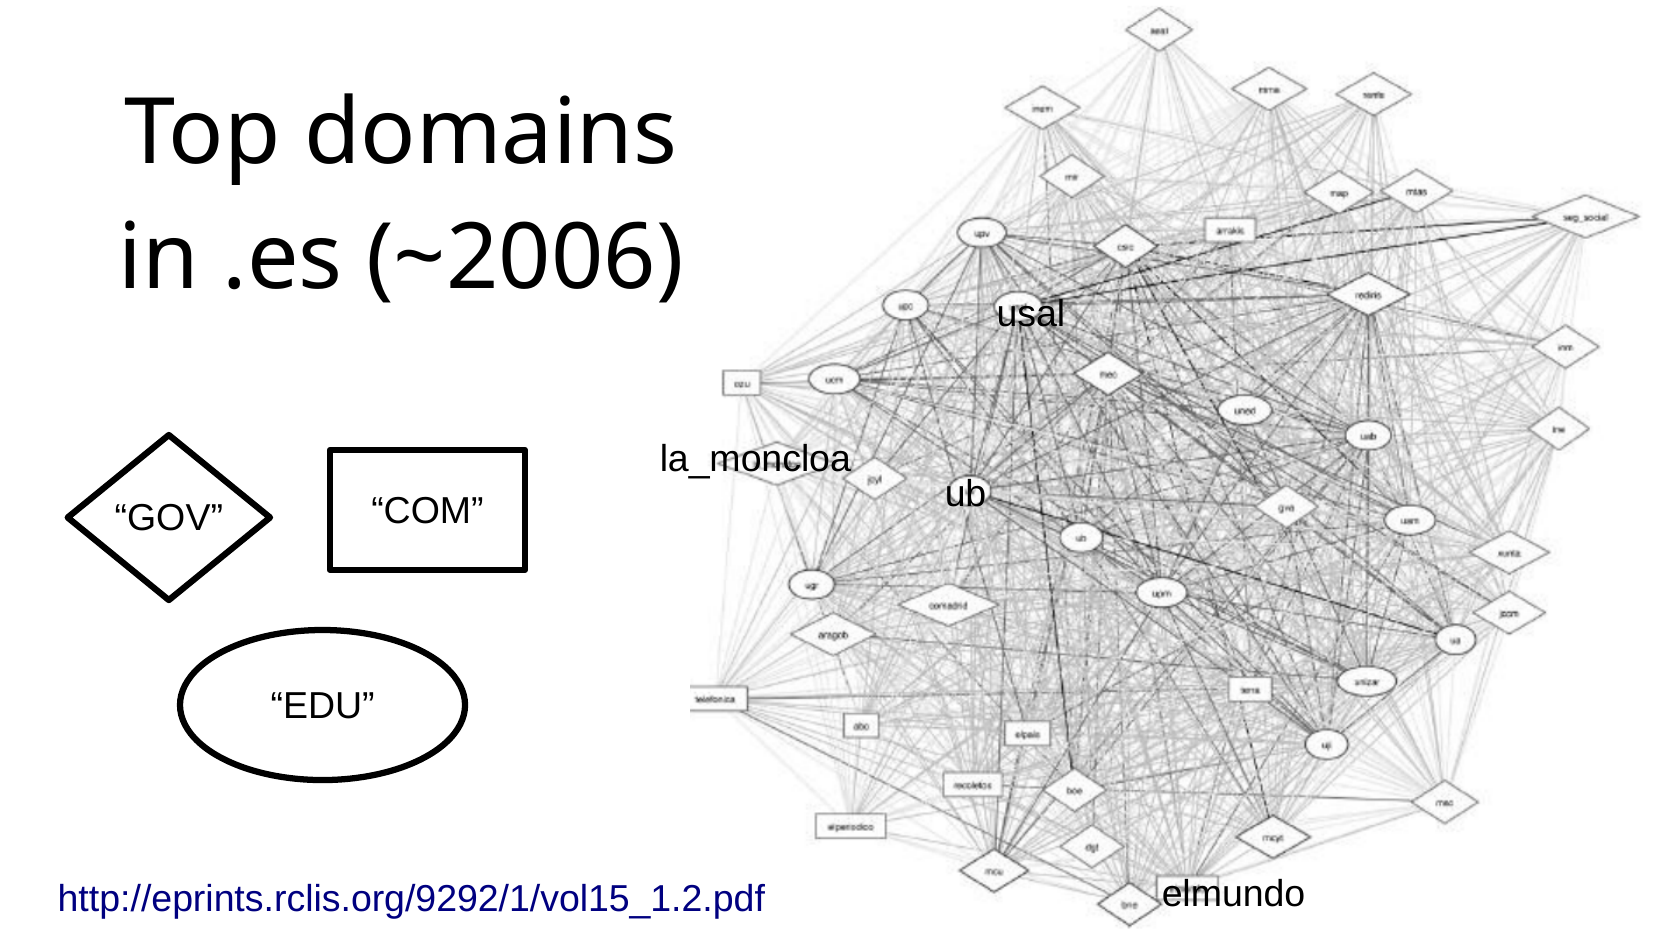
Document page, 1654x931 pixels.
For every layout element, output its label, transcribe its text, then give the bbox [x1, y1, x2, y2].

text_box “EDU” [180, 630, 466, 781]
picture [690, 0, 1654, 931]
text_box la_moncloa [645, 429, 866, 487]
text_box “COM” [330, 450, 526, 571]
text_box usal [981, 285, 1081, 342]
title Top domains in .es (~2006) [82, 37, 690, 346]
text_box “GOV” [67, 435, 271, 601]
text_box http://eprints.rclis.org/9292/1/vol15_1.2.pdf [42, 870, 781, 927]
text_box ub [930, 465, 1002, 522]
text_box elmundo [1147, 864, 1321, 922]
